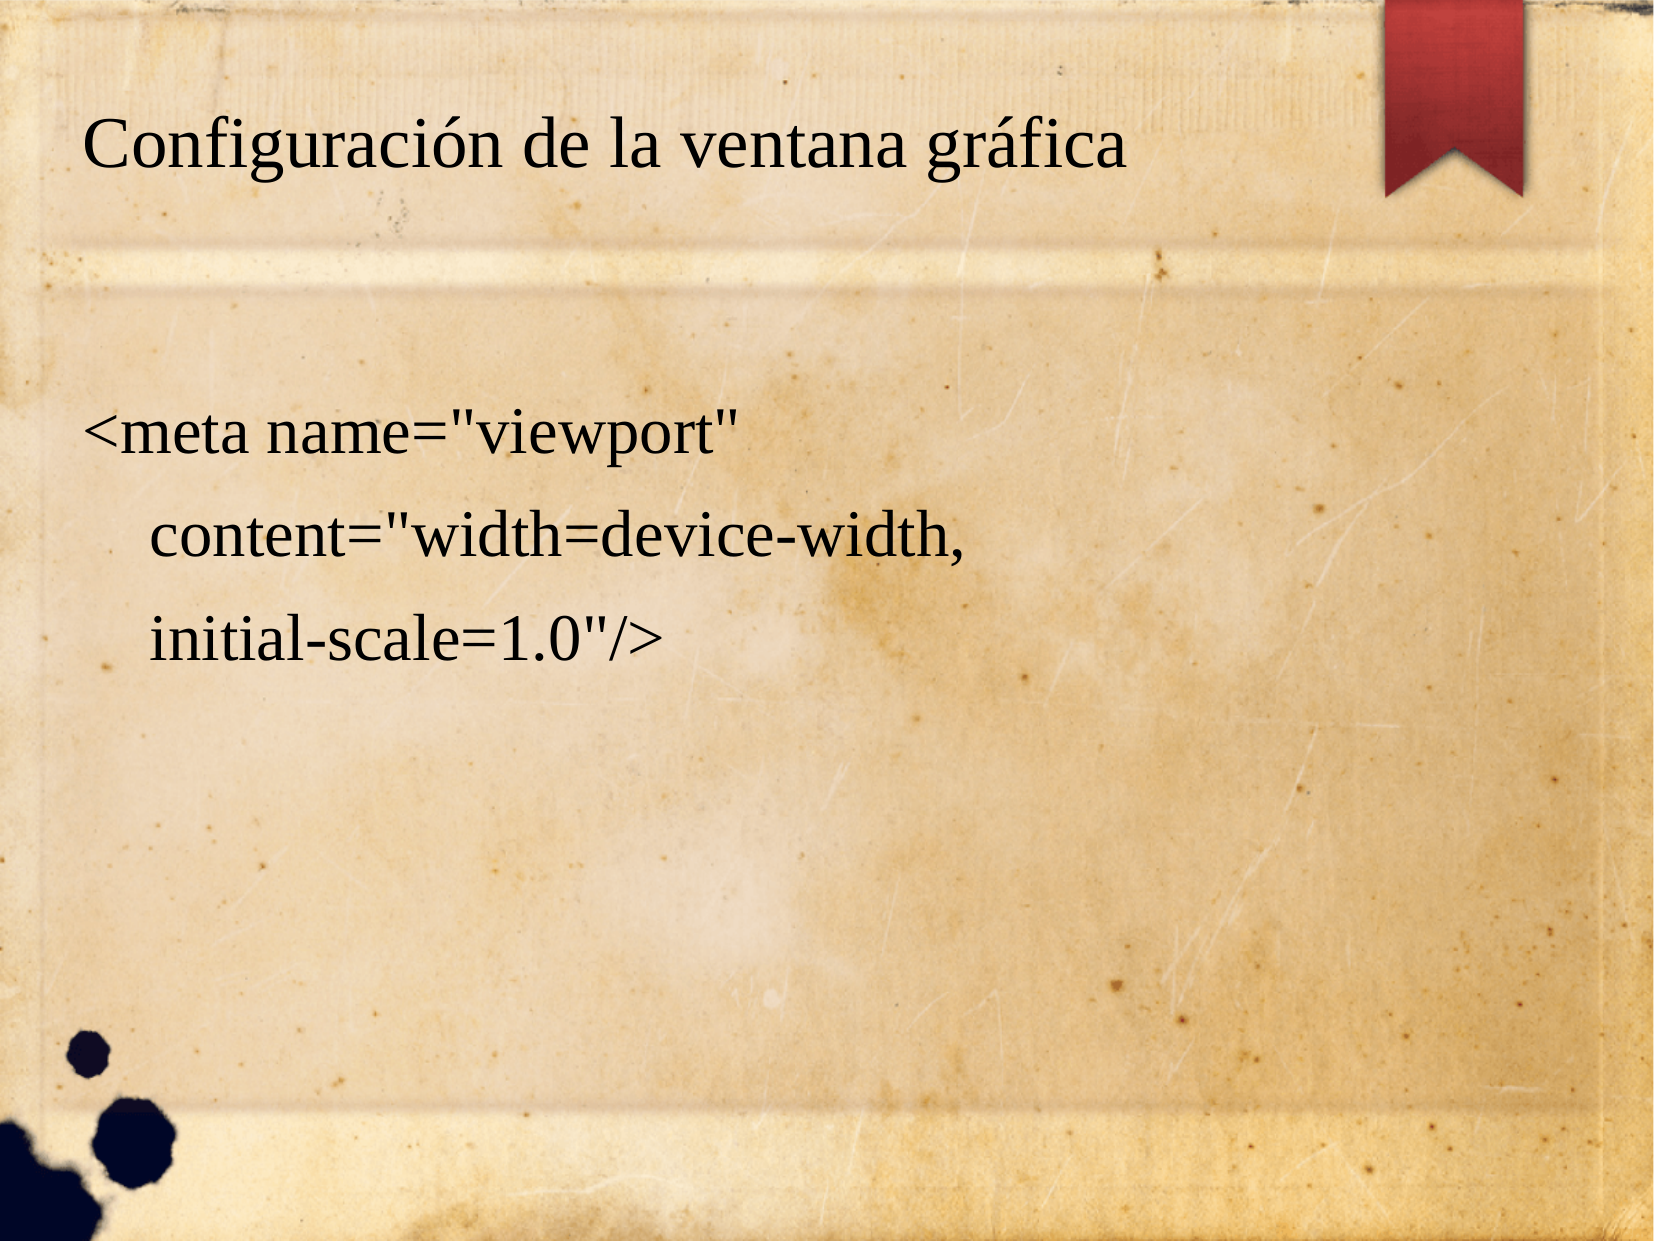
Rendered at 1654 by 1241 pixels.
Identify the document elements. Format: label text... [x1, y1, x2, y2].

title Configuración de la ventana gráfica [82, 49, 1347, 237]
list <meta name="viewport" content="width=device-width, initial-scale=1.0"/> [82, 290, 1538, 1010]
picture [0, 0, 1654, 1241]
